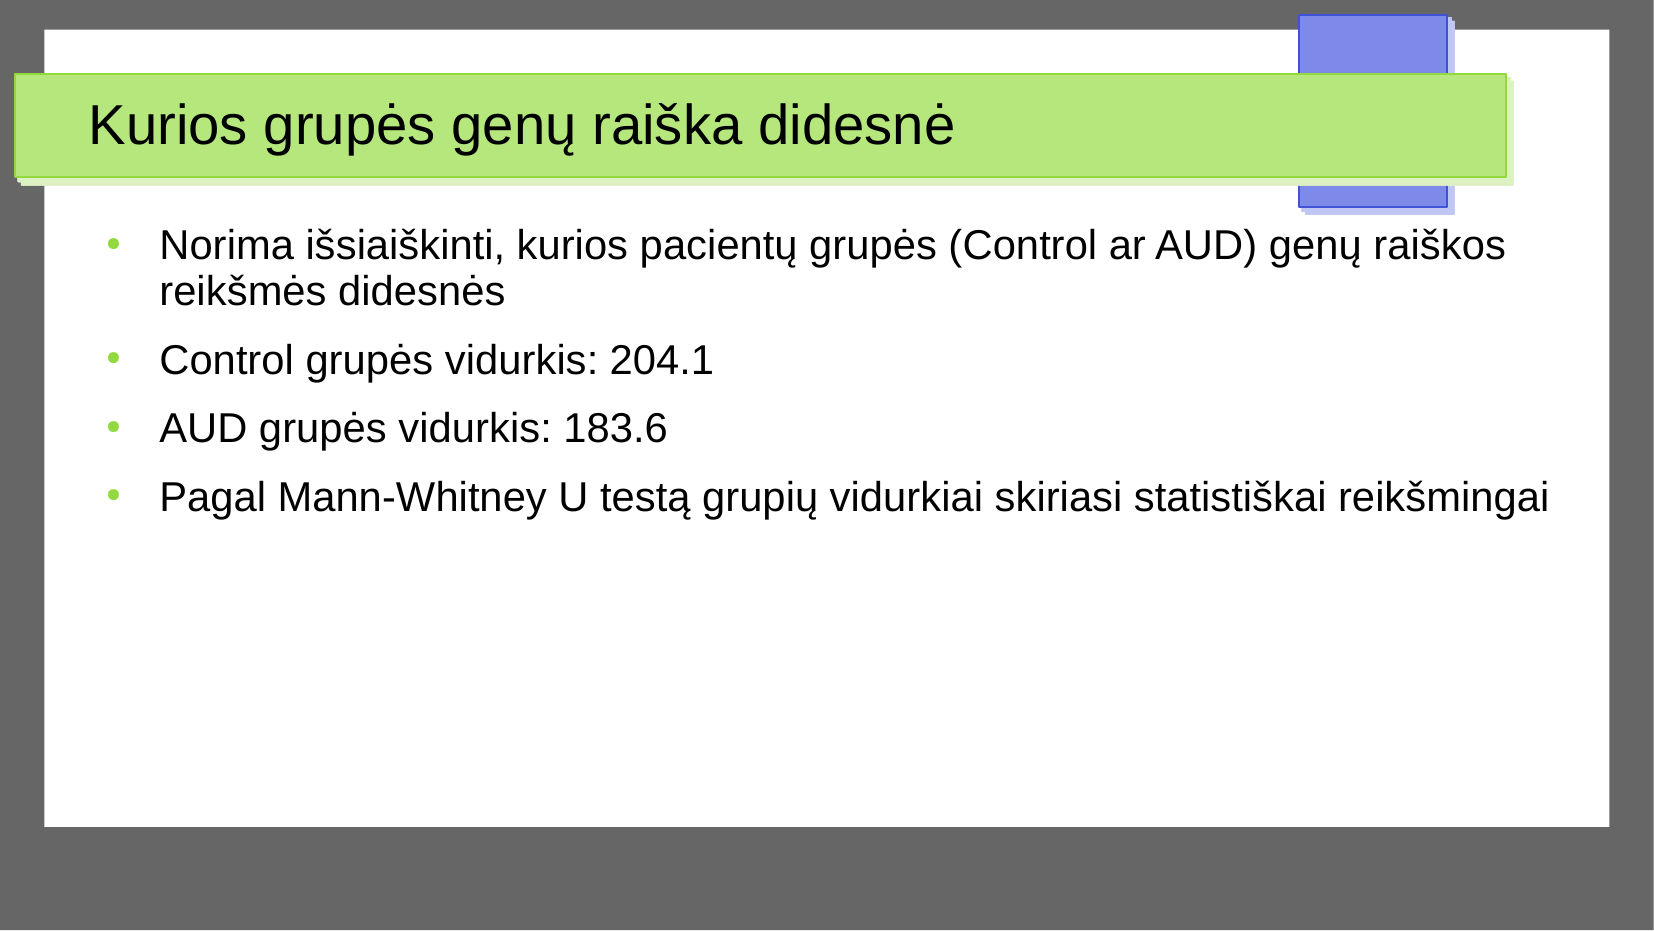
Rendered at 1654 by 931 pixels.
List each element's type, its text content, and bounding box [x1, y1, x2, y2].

title Kurios grupės genų raiška didesnė [88, 73, 1506, 178]
list Norima išsiaiškinti, kurios pacientų grupės (Control ar AUD) genų raiškos reikšmės didesnės Control grupės vidurkis: 204.1 AUD grupės vidurkis: 183.6 Pagal Mann-Whitney U testą grupių vidurkiai skiriasi statistiškai reikšmingai [88, 221, 1565, 813]
